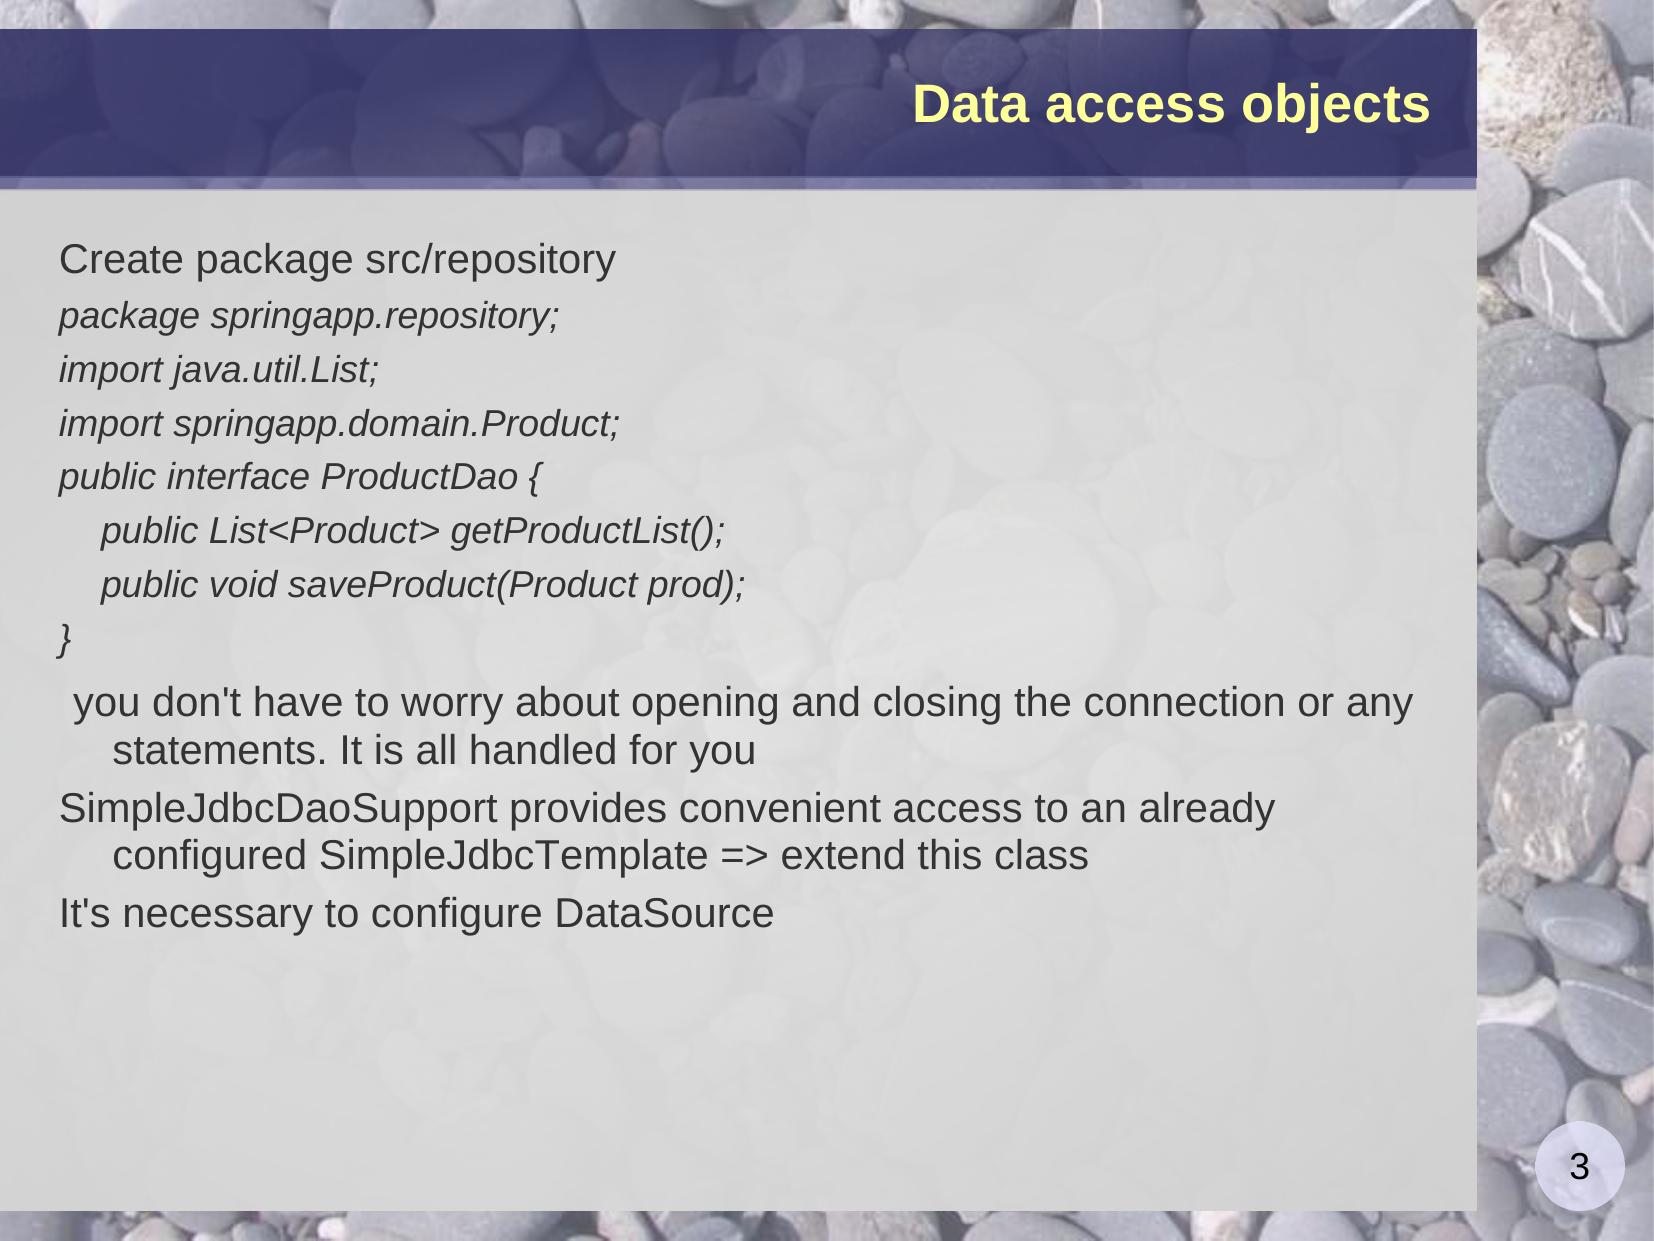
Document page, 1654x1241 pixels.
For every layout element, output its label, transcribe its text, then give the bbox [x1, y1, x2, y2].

list Create package src/repository package springapp.repository; import java.util.List; import springapp.domain.Product; public interface ProductDao { public List<Product> getProductList(); public void saveProduct(Product prod); } you don't have to worry about opening and closing the connection or any statements. It is all handled for you SimpleJdbcDaoSupport provides convenient access to an already configured SimpleJdbcTemplate => extend this class It's necessary to configure DataSource [59, 236, 1418, 1182]
title Data access objects [29, 59, 1447, 148]
text_box [0, 189, 1477, 1211]
